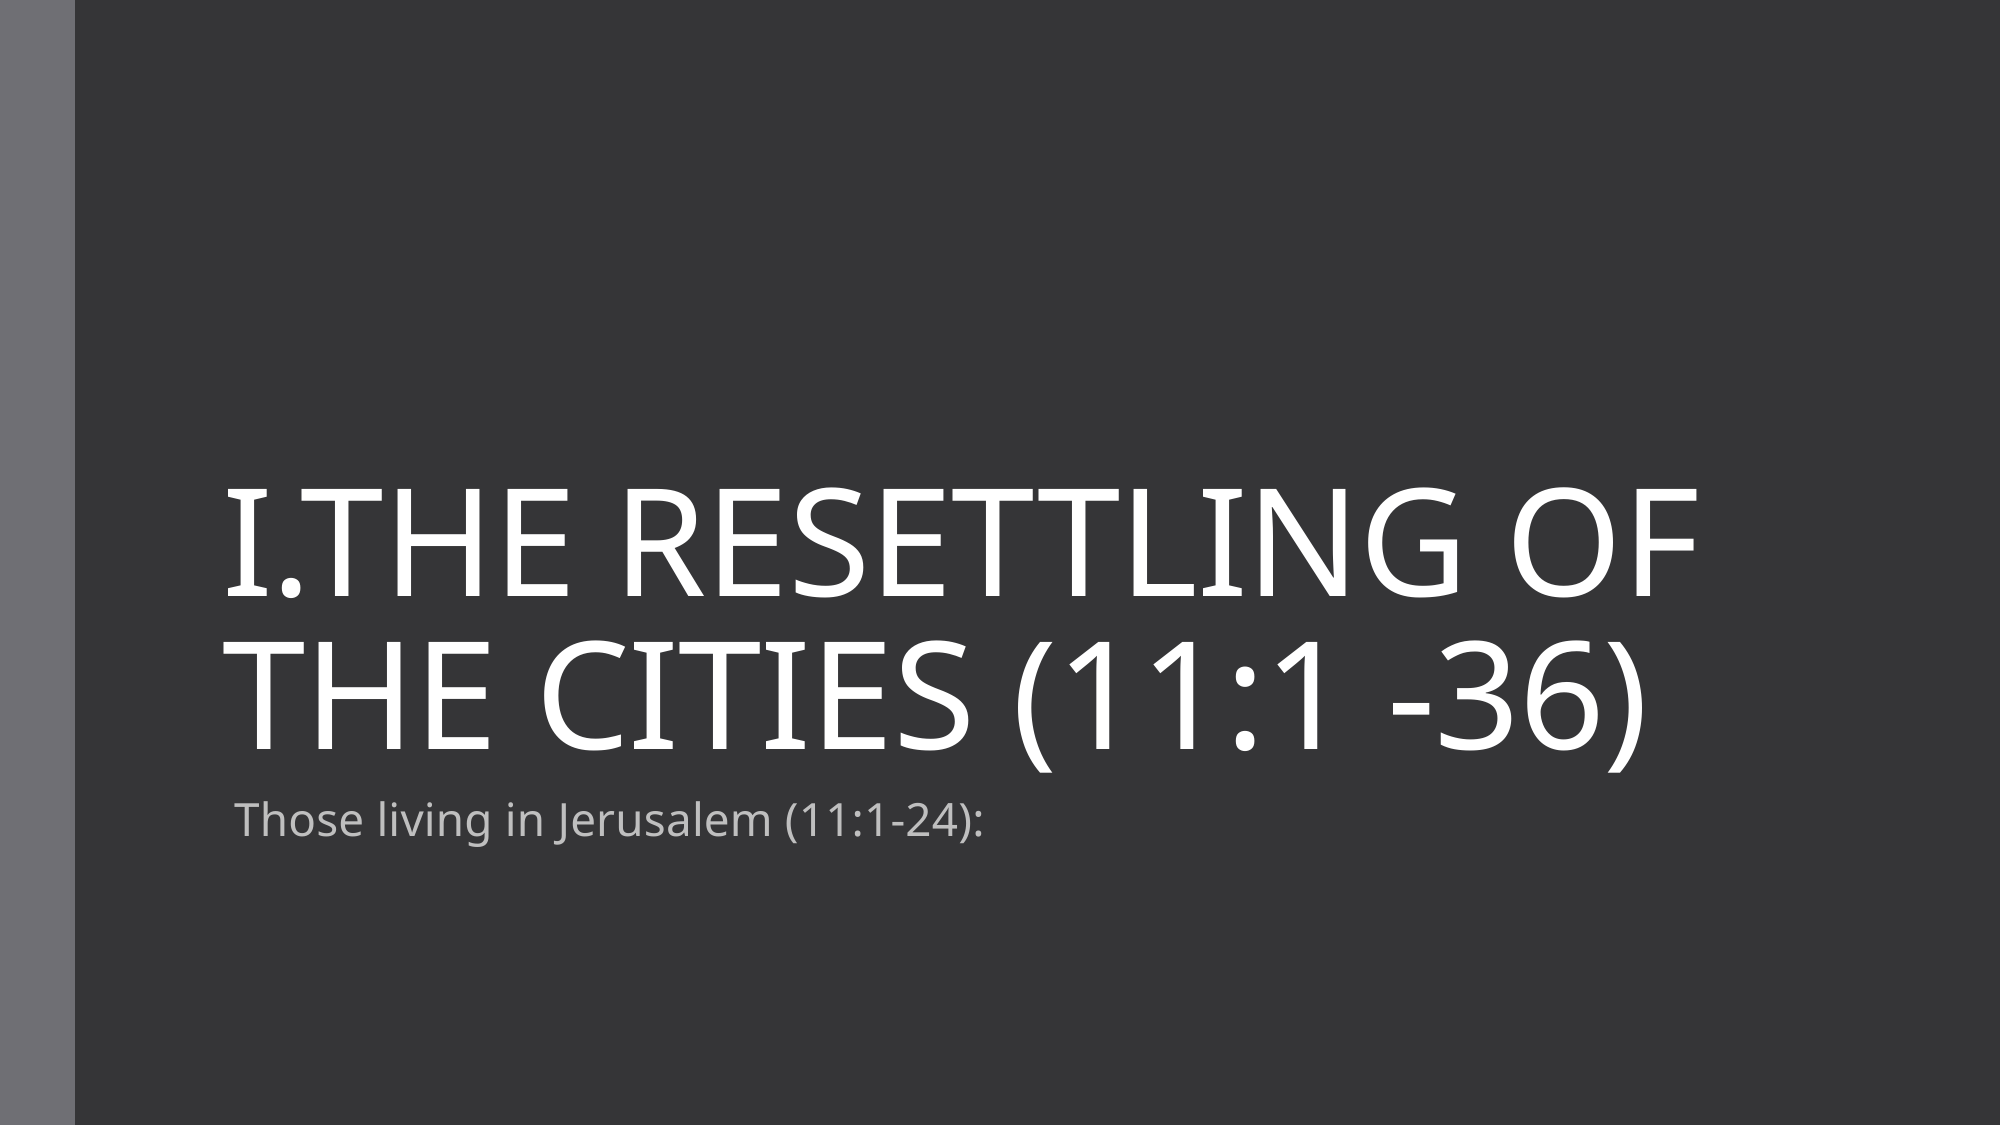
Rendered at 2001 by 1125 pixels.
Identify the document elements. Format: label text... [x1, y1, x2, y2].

title I.THE RESETTLING OF THE CITIES (11:1 -36) [206, 124, 1752, 787]
subtitle Those living in Jerusalem (11:1-24): [206, 787, 1752, 1066]
